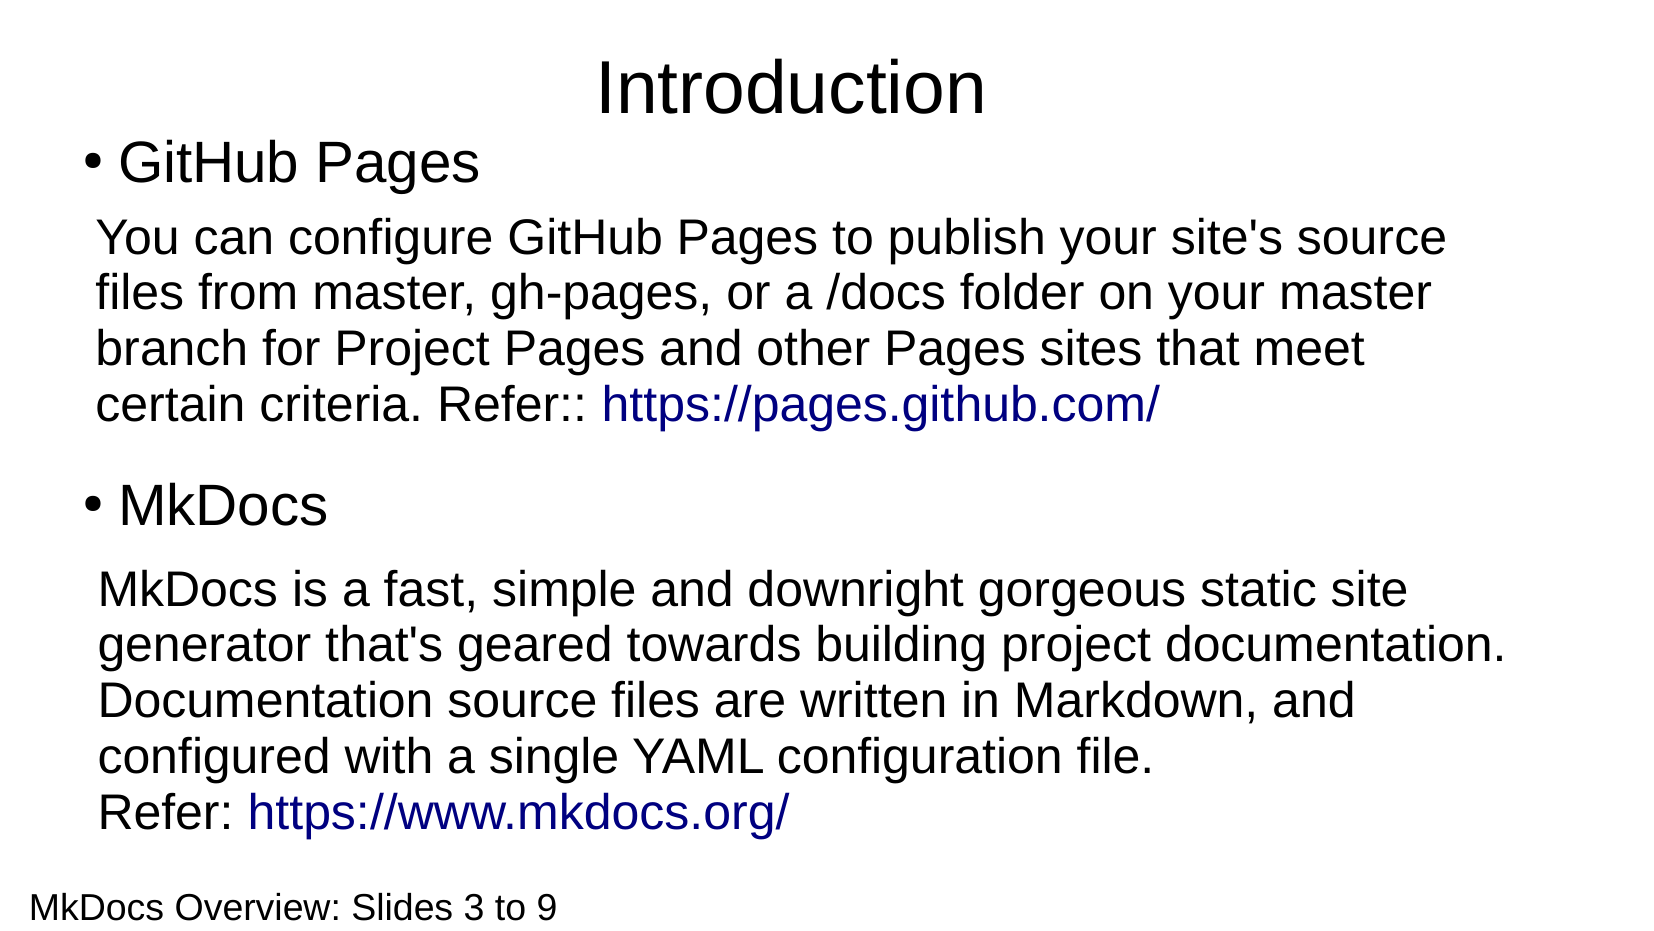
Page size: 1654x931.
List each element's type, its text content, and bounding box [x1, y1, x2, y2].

text_box You can configure GitHub Pages to publish your site's source files from master, gh-pages, or a /docs folder on your master branch for Project Pages and other Pages sites that meet certain criteria. Refer:: https://pages.github.com/ [80, 201, 1536, 440]
title Introduction [47, 45, 1536, 130]
subtitle GitHub Pages [82, 129, 1571, 195]
text_box MkDocs Overview: Slides 3 to 9 [14, 879, 1469, 931]
text_box MkDocs is a fast, simple and downright gorgeous static site generator that's geared towards building project documentation. Documentation source files are written in Markdown, and configured with a single YAML configuration file. Refer: https://www.mkdocs.org/ [82, 553, 1538, 848]
text_box MkDocs [82, 472, 1571, 538]
